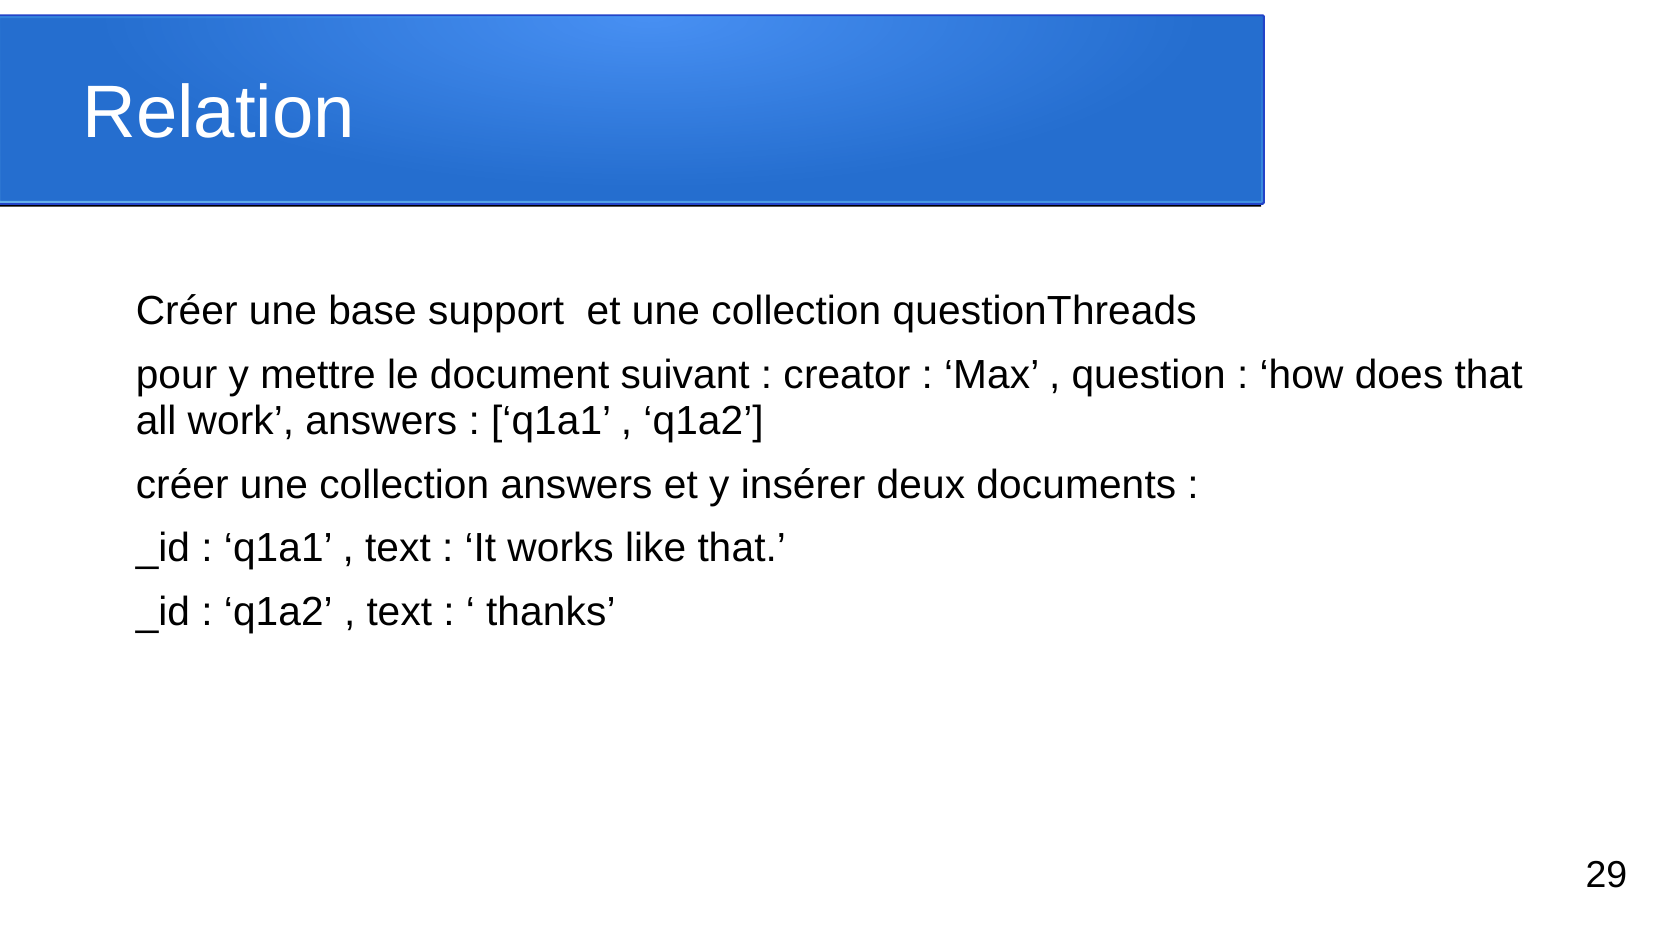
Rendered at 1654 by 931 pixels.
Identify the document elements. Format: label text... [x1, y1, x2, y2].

title Relation [82, 35, 1235, 189]
text_box 29 [1570, 846, 1643, 931]
list Créer une base support et une collection questionThreads pour y mettre le document suivant : creator : ‘Max’ , question : ‘how does that all work’, answers : [‘q1a1’ , ‘q1a2’] créer une collection answers et y insérer deux documents : _id : ‘q1a1’ , text : ‘It works like that.’ _id : ‘q1a2’ , text : ‘ thanks’ [82, 224, 1571, 764]
